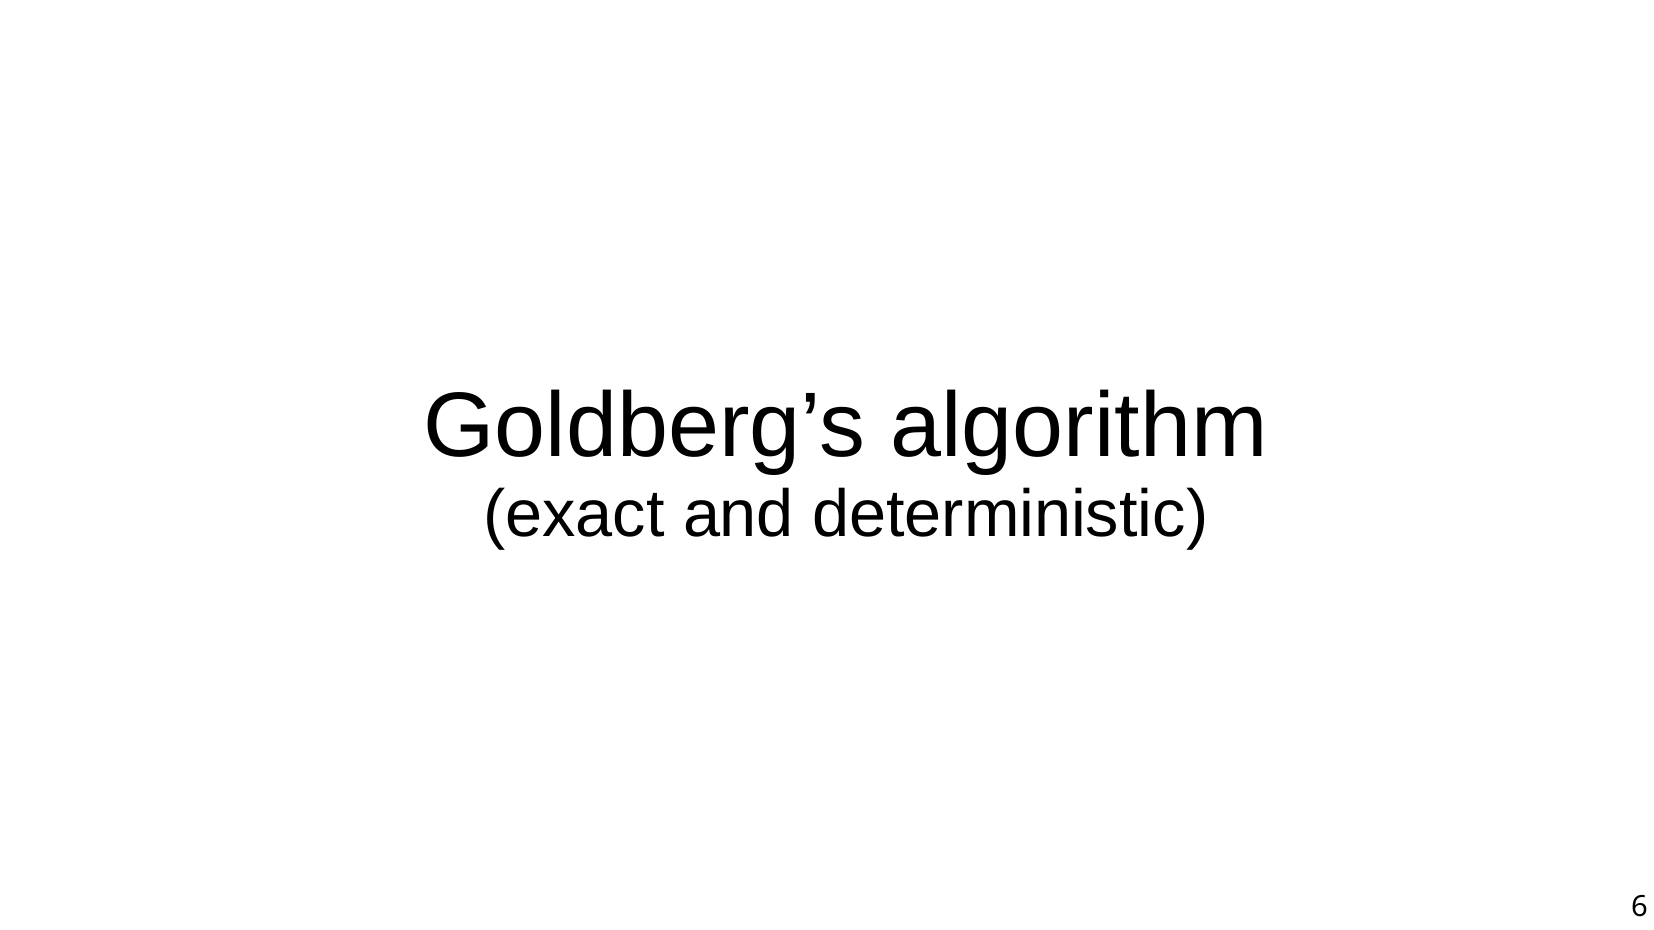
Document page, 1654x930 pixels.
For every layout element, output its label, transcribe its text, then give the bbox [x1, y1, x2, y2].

title Goldberg’s algorithm (exact and deterministic) [102, 373, 1591, 551]
